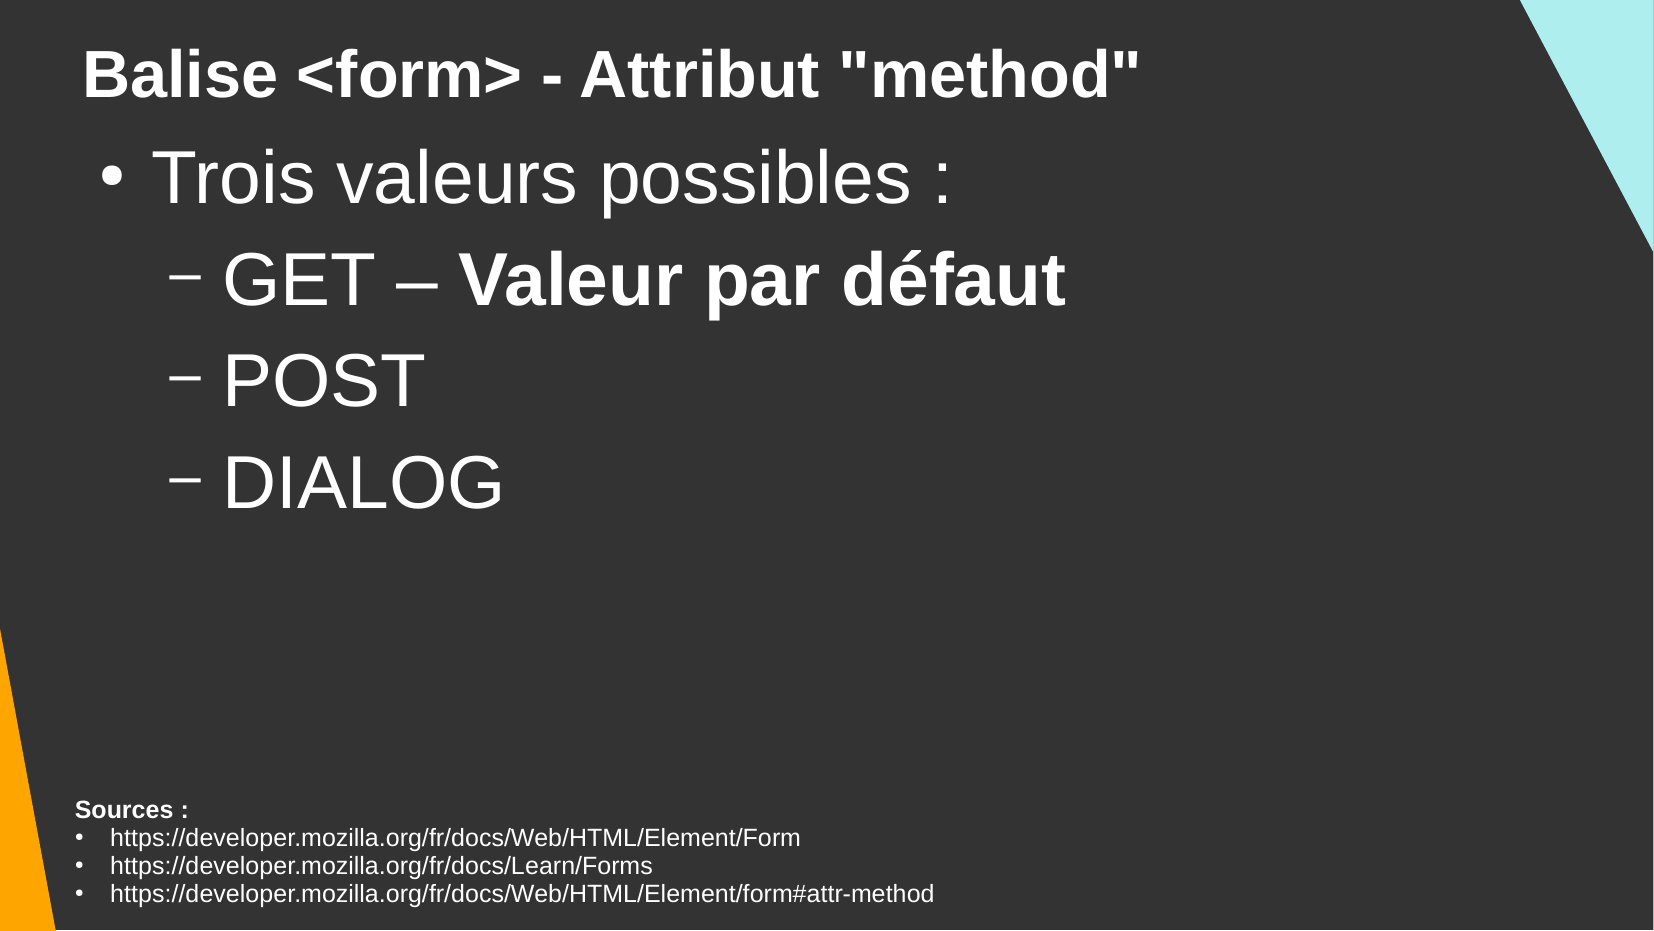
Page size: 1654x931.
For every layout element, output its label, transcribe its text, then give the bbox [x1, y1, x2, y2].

text_box [0, 628, 56, 931]
text_box Sources : https://developer.mozilla.org/fr/docs/Web/HTML/Element/Form https://developer.mozilla.org/fr/docs/Learn/Forms https://developer.mozilla.org/fr/docs/Web/HTML/Element/form#attr-method [60, 788, 1546, 916]
title Balise <form> - Attribut "method" [82, 37, 1571, 114]
list Trois valeurs possibles : GET – Valeur par défaut POST DIALOG [80, 135, 1605, 789]
text_box [1519, 0, 1654, 254]
